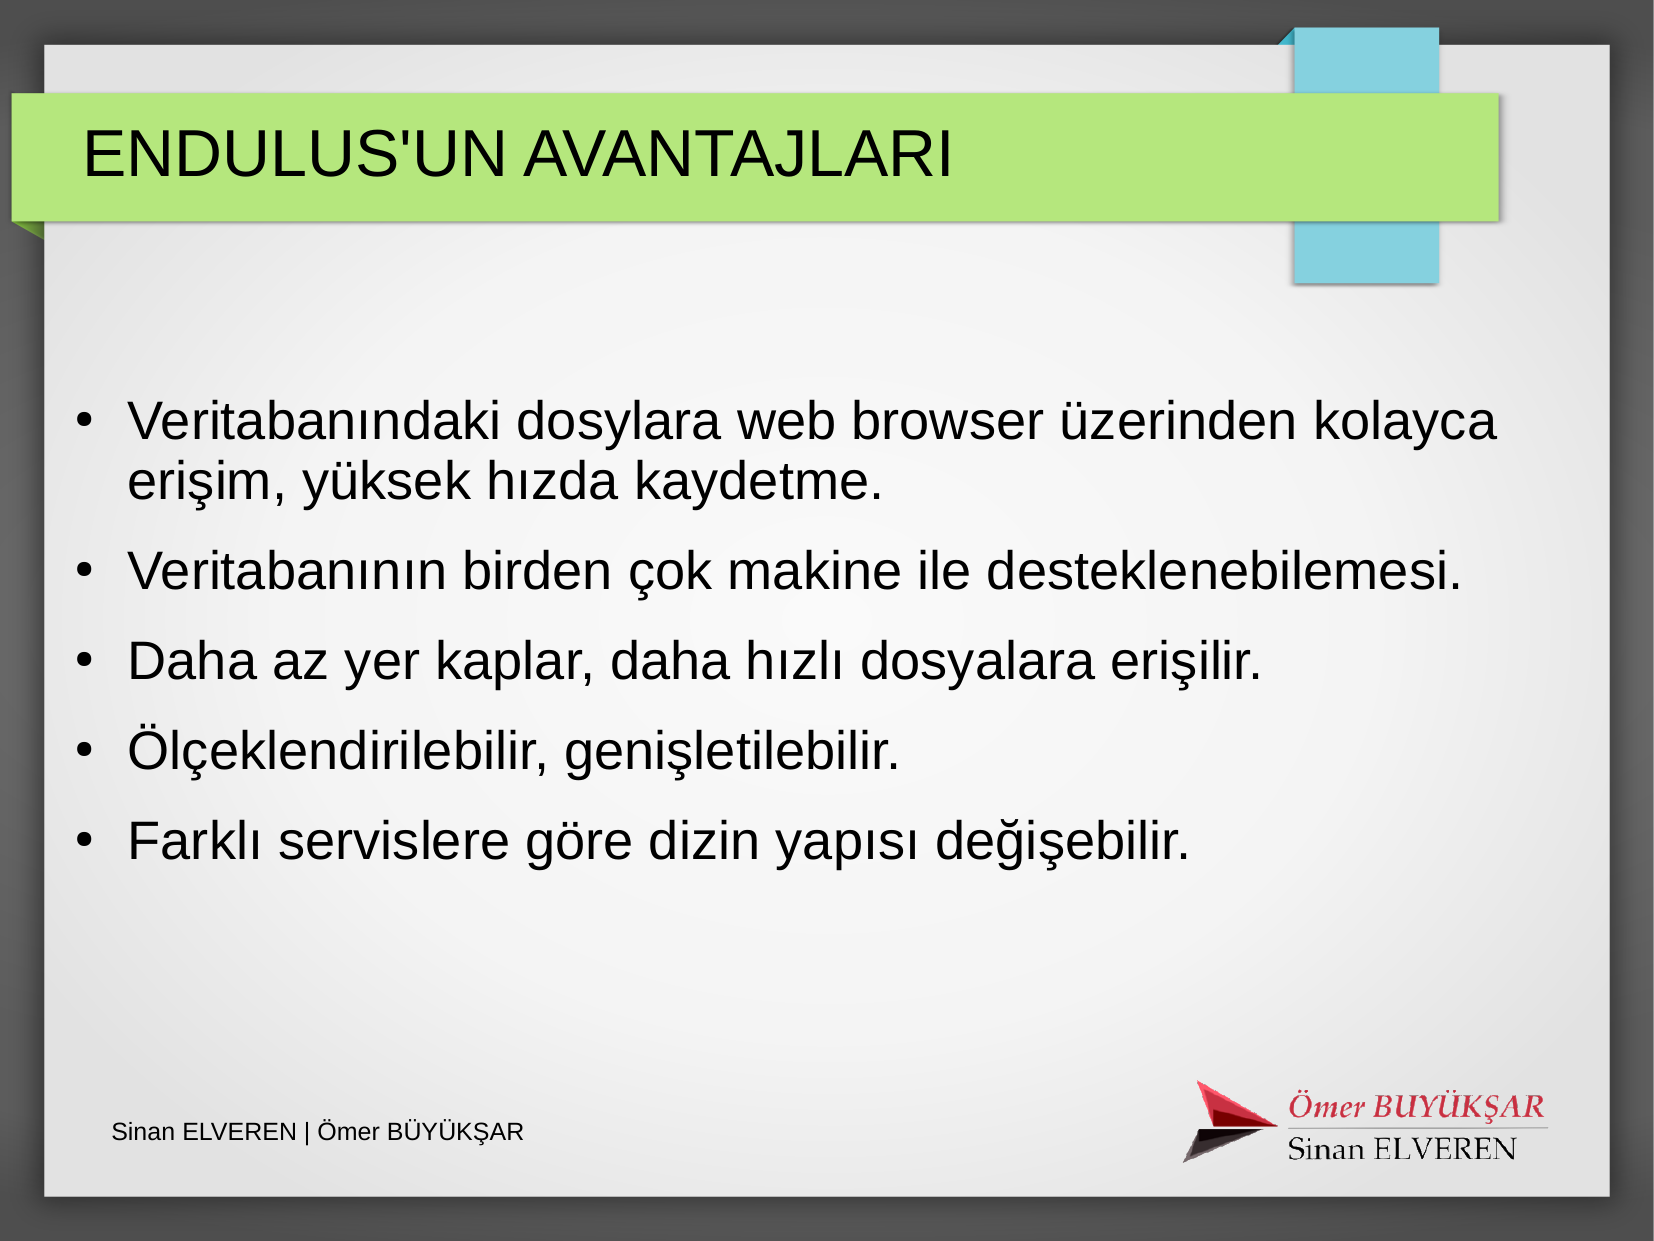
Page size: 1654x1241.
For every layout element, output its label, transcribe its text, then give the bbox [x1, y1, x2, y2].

list Veritabanındaki dosylara web browser üzerinden kolayca erişim, yüksek hızda kaydetme. Veritabanının birden çok makine ile desteklenebilemesi. Daha az yer kaplar, daha hızlı dosyalara erişilir. Ölçeklendirilebilir, genişletilebilir. Farklı servislere göre dizin yapısı değişebilir. [56, 300, 1576, 1020]
text_box Sinan ELVEREN | Ömer BÜYÜKŞAR [89, 1110, 541, 1180]
picture [0, 0, 1654, 1241]
title ENDULUS'UN AVANTAJLARI [82, 79, 1381, 228]
